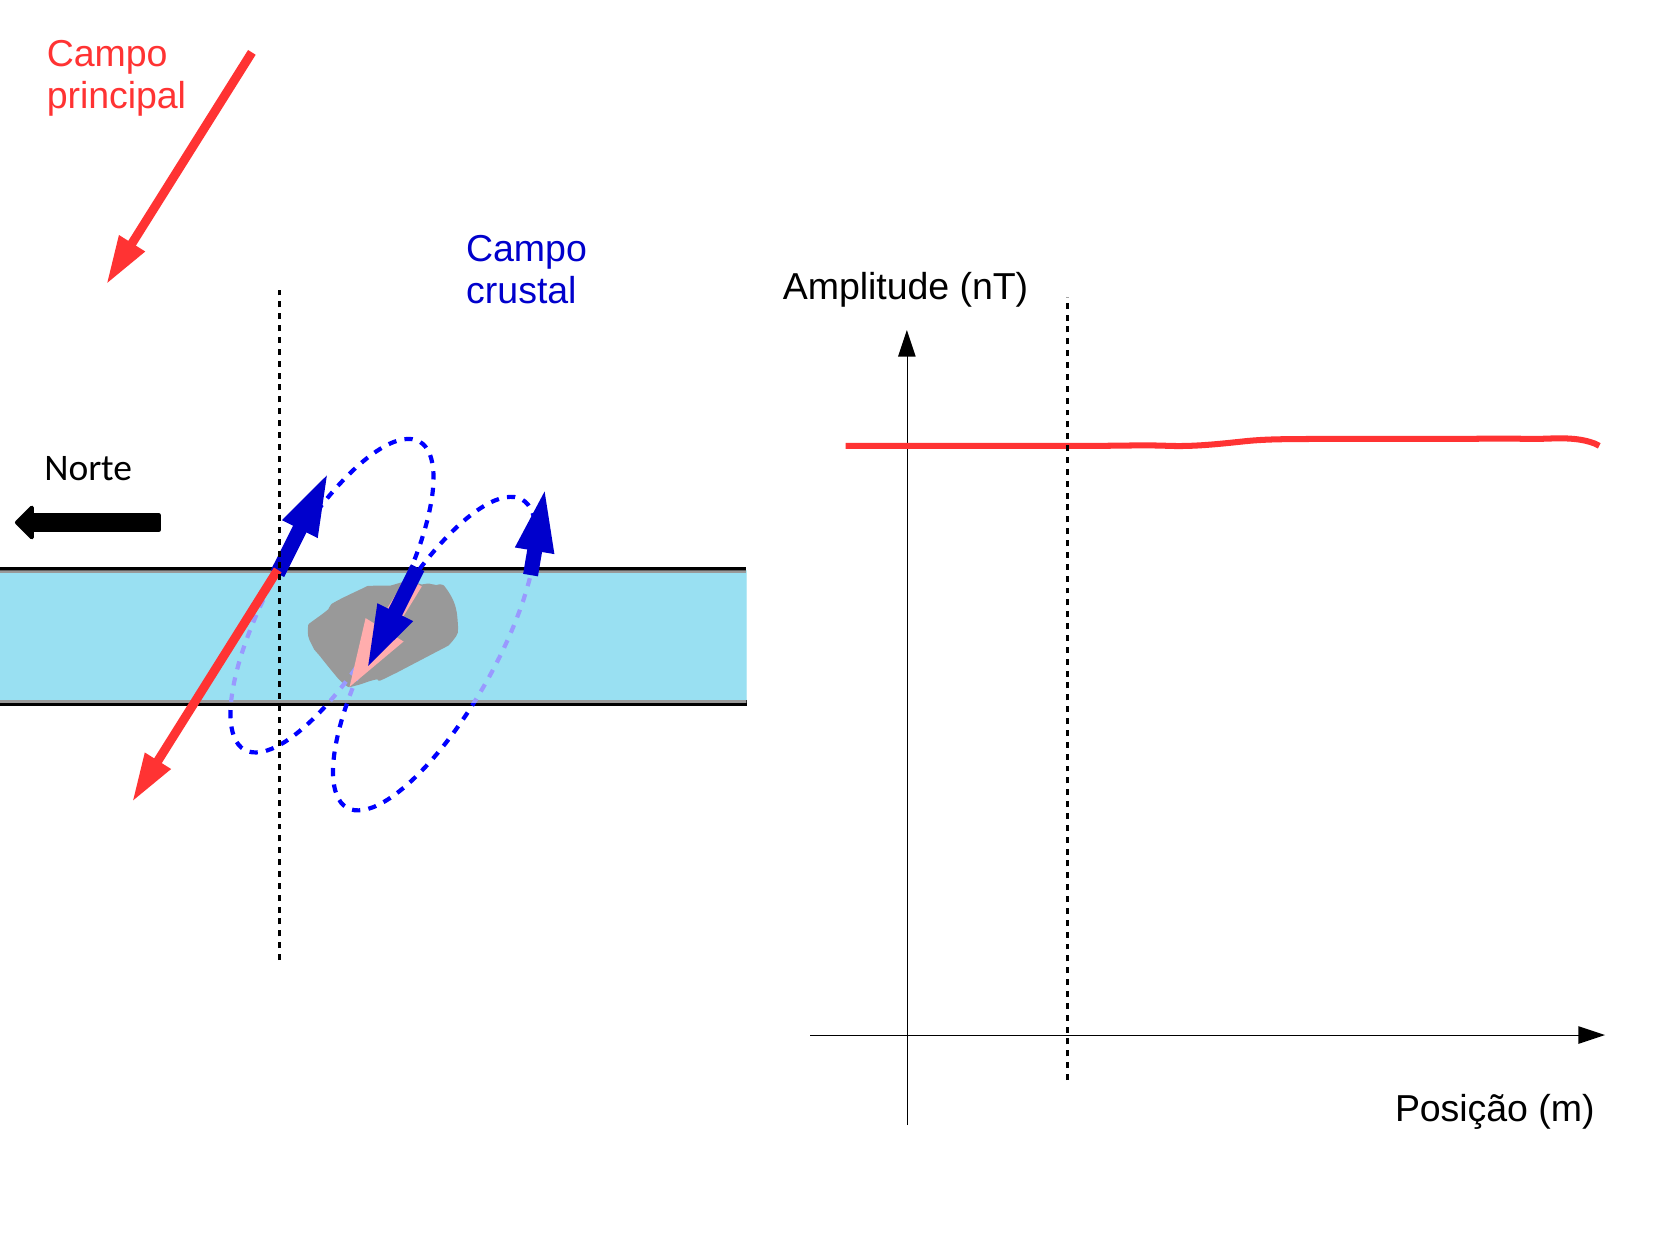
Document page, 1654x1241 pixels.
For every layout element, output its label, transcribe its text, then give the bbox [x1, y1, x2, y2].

text_box Amplitude (nT) [768, 258, 1044, 316]
text_box Posição (m) [1380, 1080, 1610, 1137]
text_box [17, 507, 159, 538]
text_box Campo crustal [451, 220, 677, 319]
text_box [0, 570, 271, 703]
text_box [201, 570, 747, 703]
text_box Norte [17, 435, 160, 496]
text_box Campo principal [32, 25, 257, 124]
